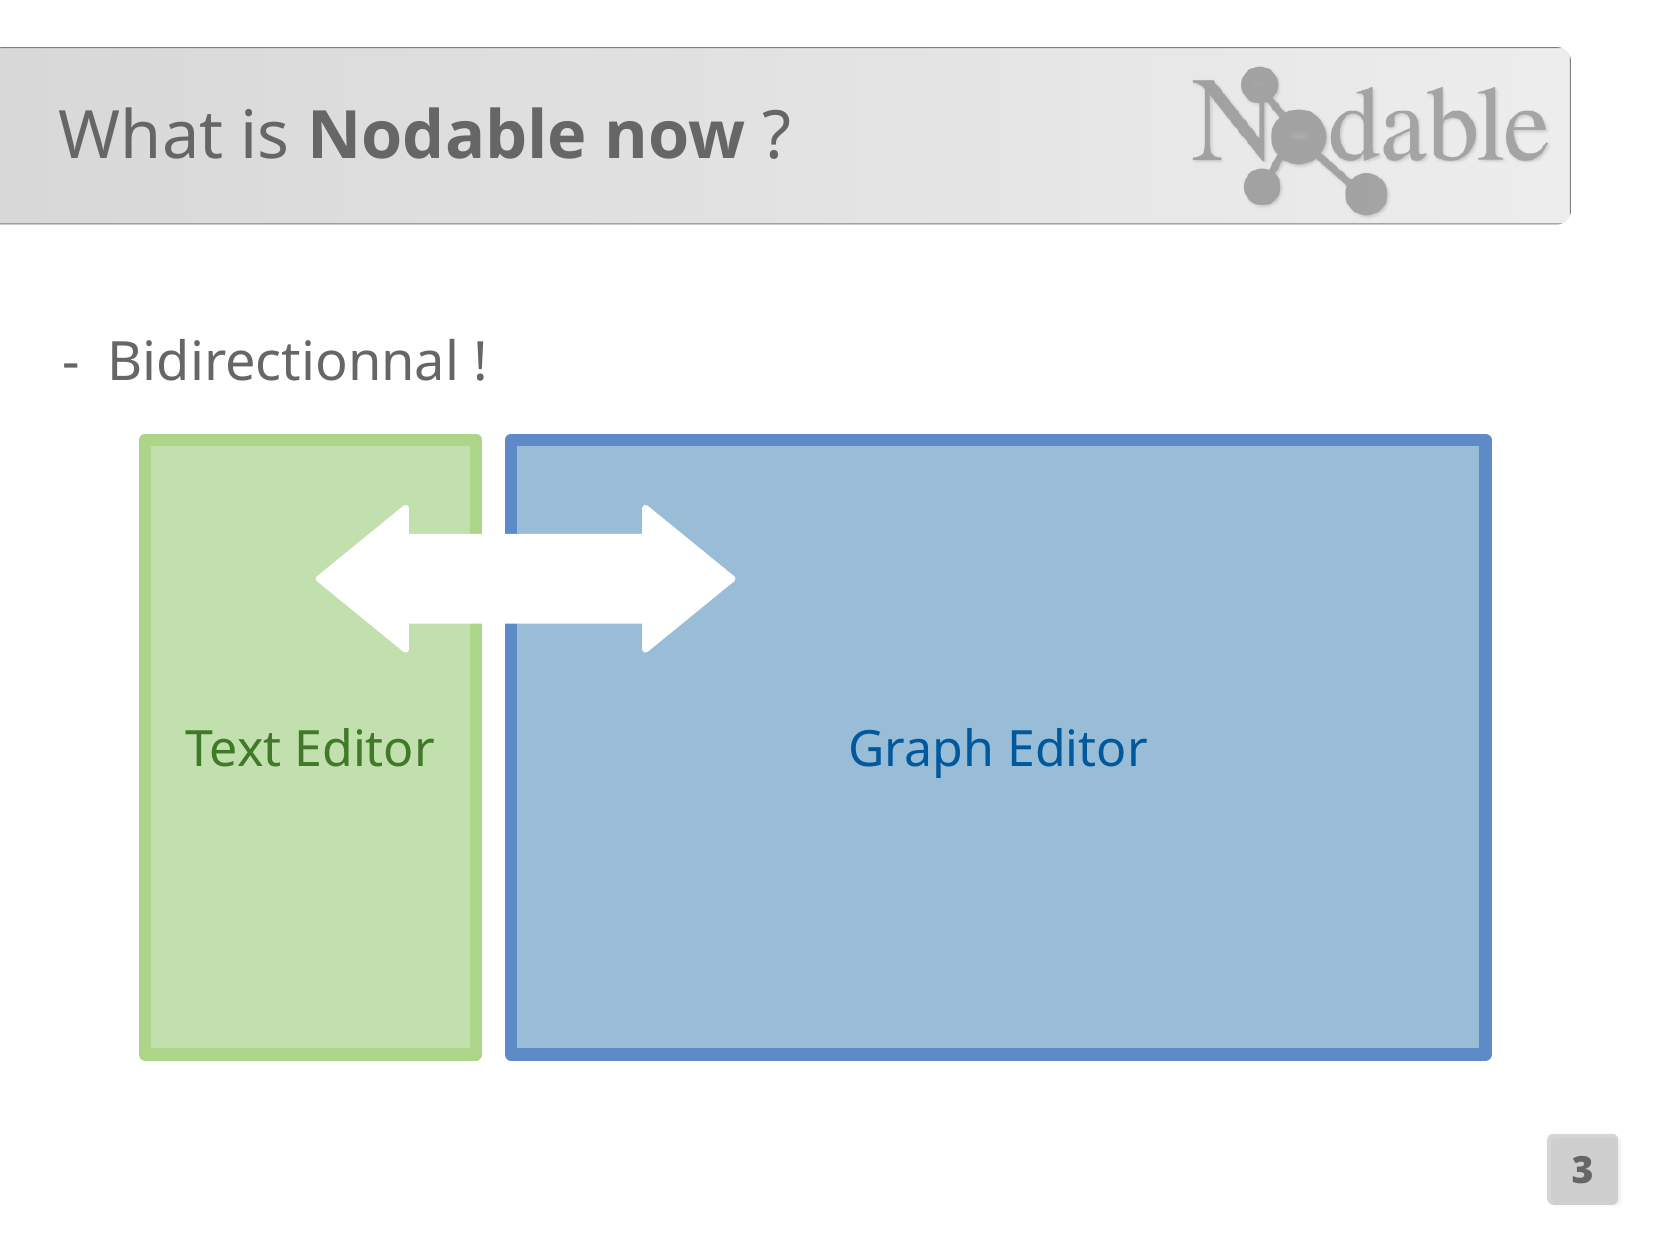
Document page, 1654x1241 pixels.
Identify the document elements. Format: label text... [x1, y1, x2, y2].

text_box Text Editor [144, 440, 476, 1055]
text_box [318, 507, 733, 650]
list - Bidirectionnal ! [62, 322, 1387, 441]
text_box Graph Editor [511, 440, 1486, 1055]
title What is Nodable now ? [59, 59, 1075, 207]
